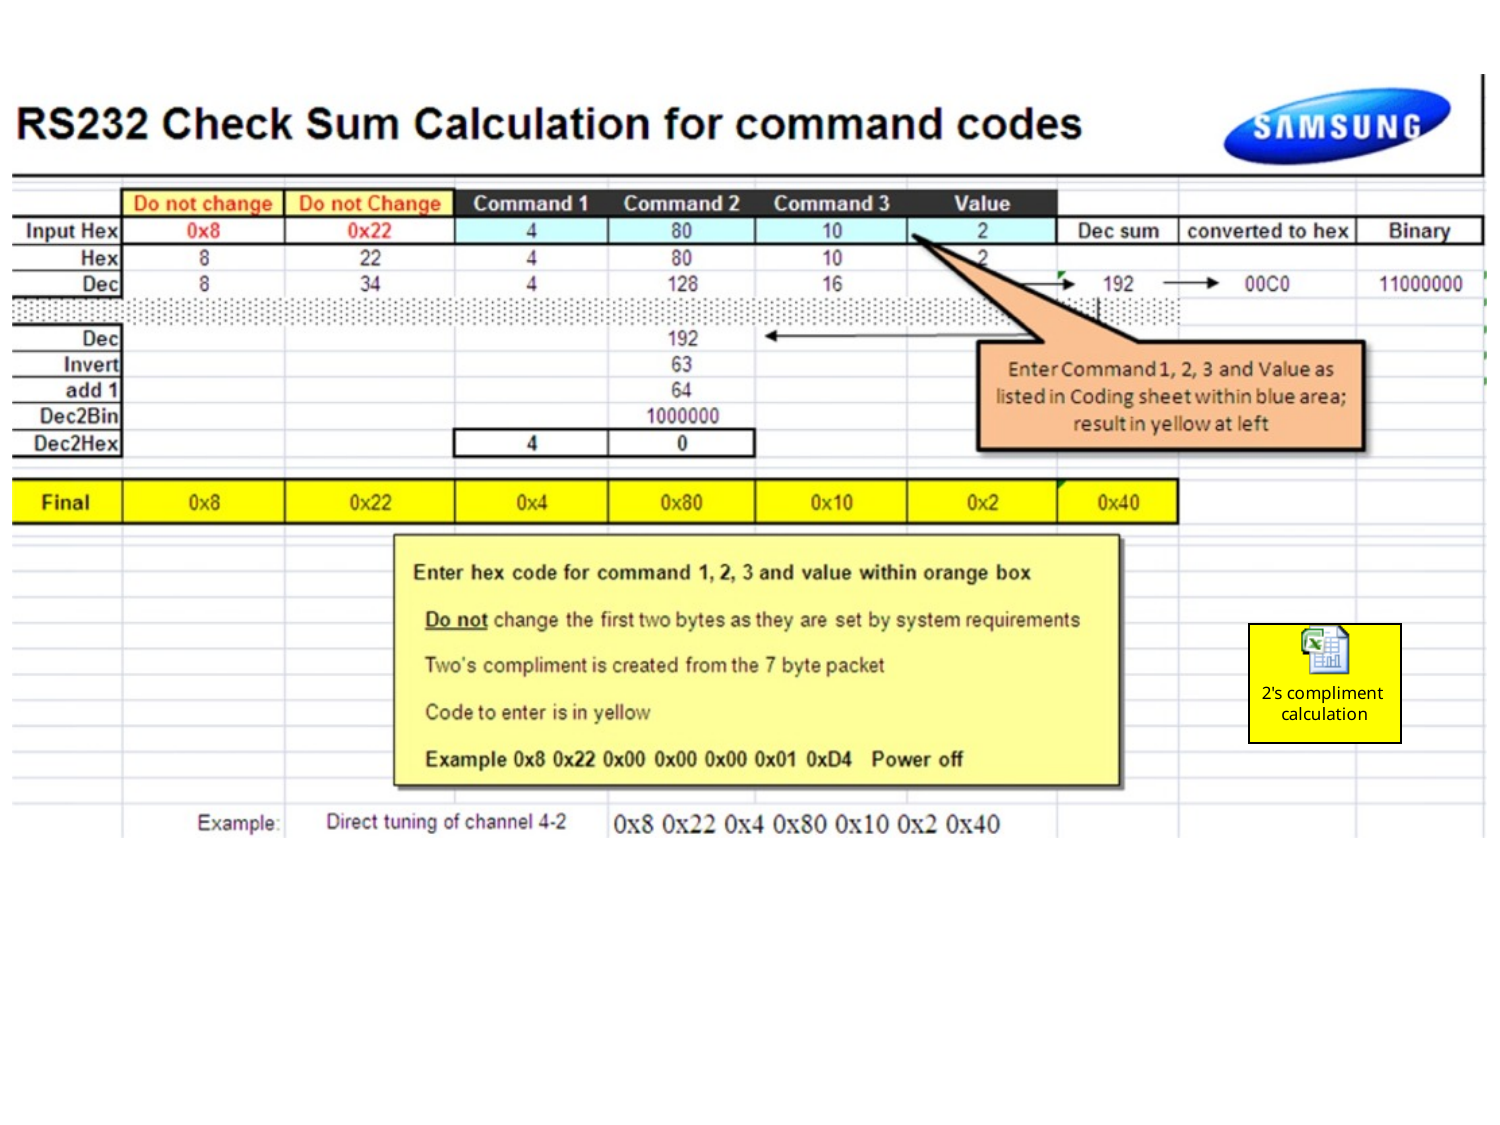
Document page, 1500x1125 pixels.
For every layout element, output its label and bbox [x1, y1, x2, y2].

chart [1250, 624, 1401, 743]
picture [12, 74, 1487, 838]
